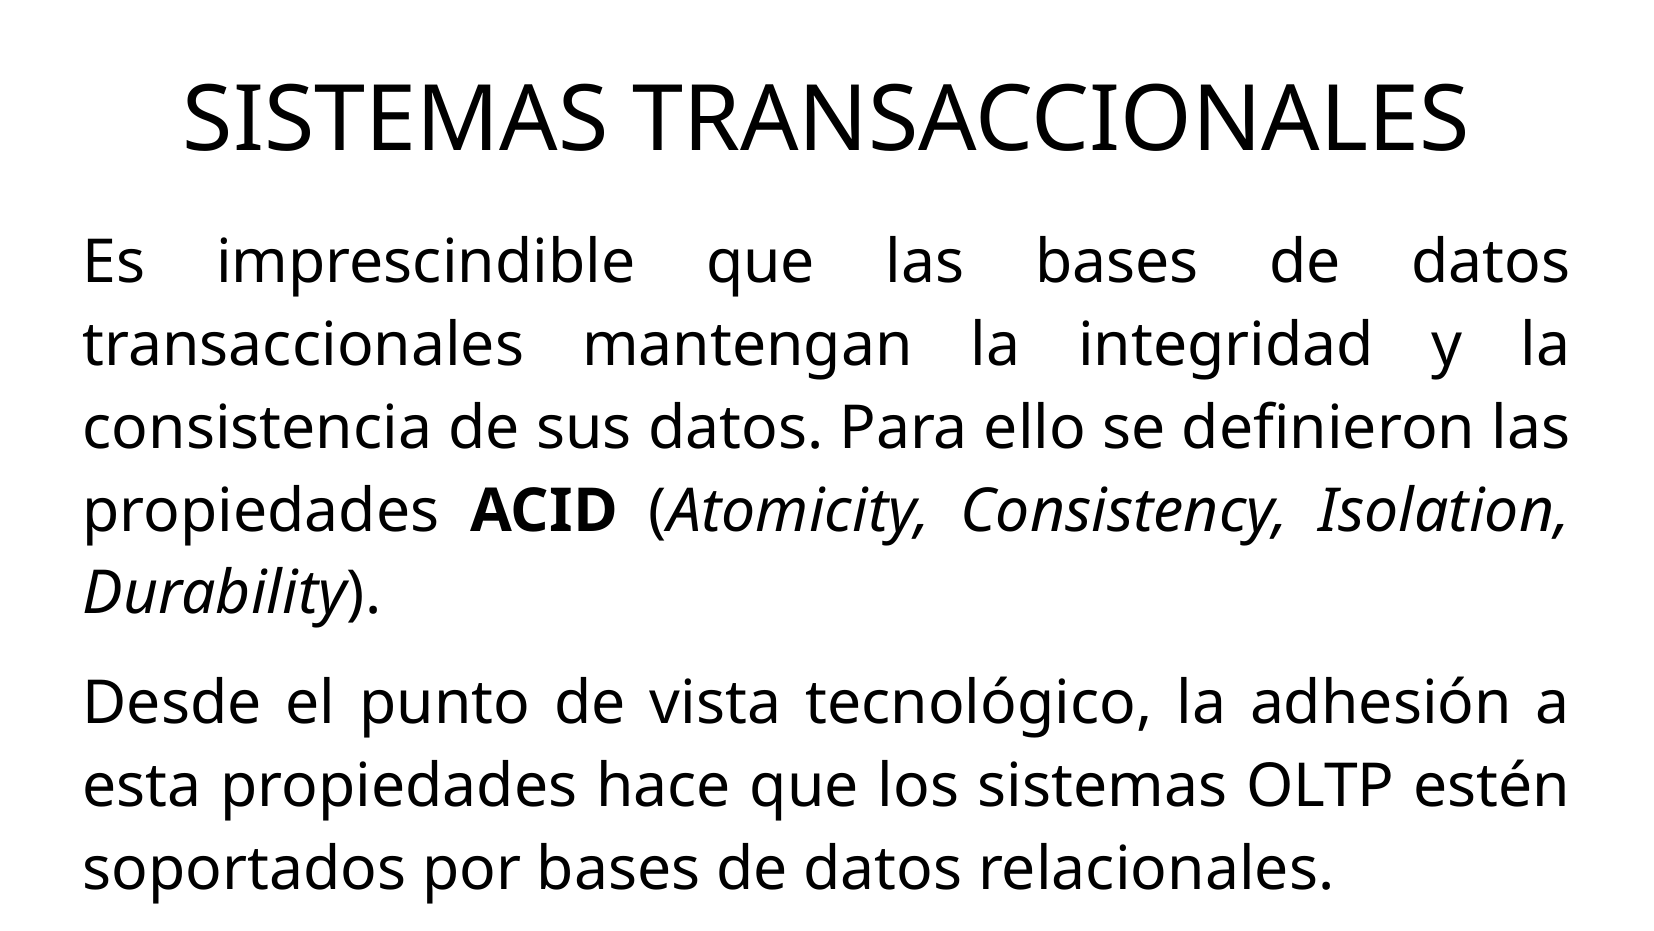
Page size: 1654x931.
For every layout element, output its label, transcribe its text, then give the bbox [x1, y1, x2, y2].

title SISTEMAS TRANSACCIONALES [82, 37, 1571, 193]
list Es imprescindible que las bases de datos transaccionales mantengan la integridad y la consistencia de sus datos. Para ello se definieron las propiedades ACID (Atomicity, Consistency, Isolation, Durability). Desde el punto de vista tecnológico, la adhesión a esta propiedades hace que los sistemas OLTP estén soportados por bases de datos relacionales. [82, 217, 1571, 916]
